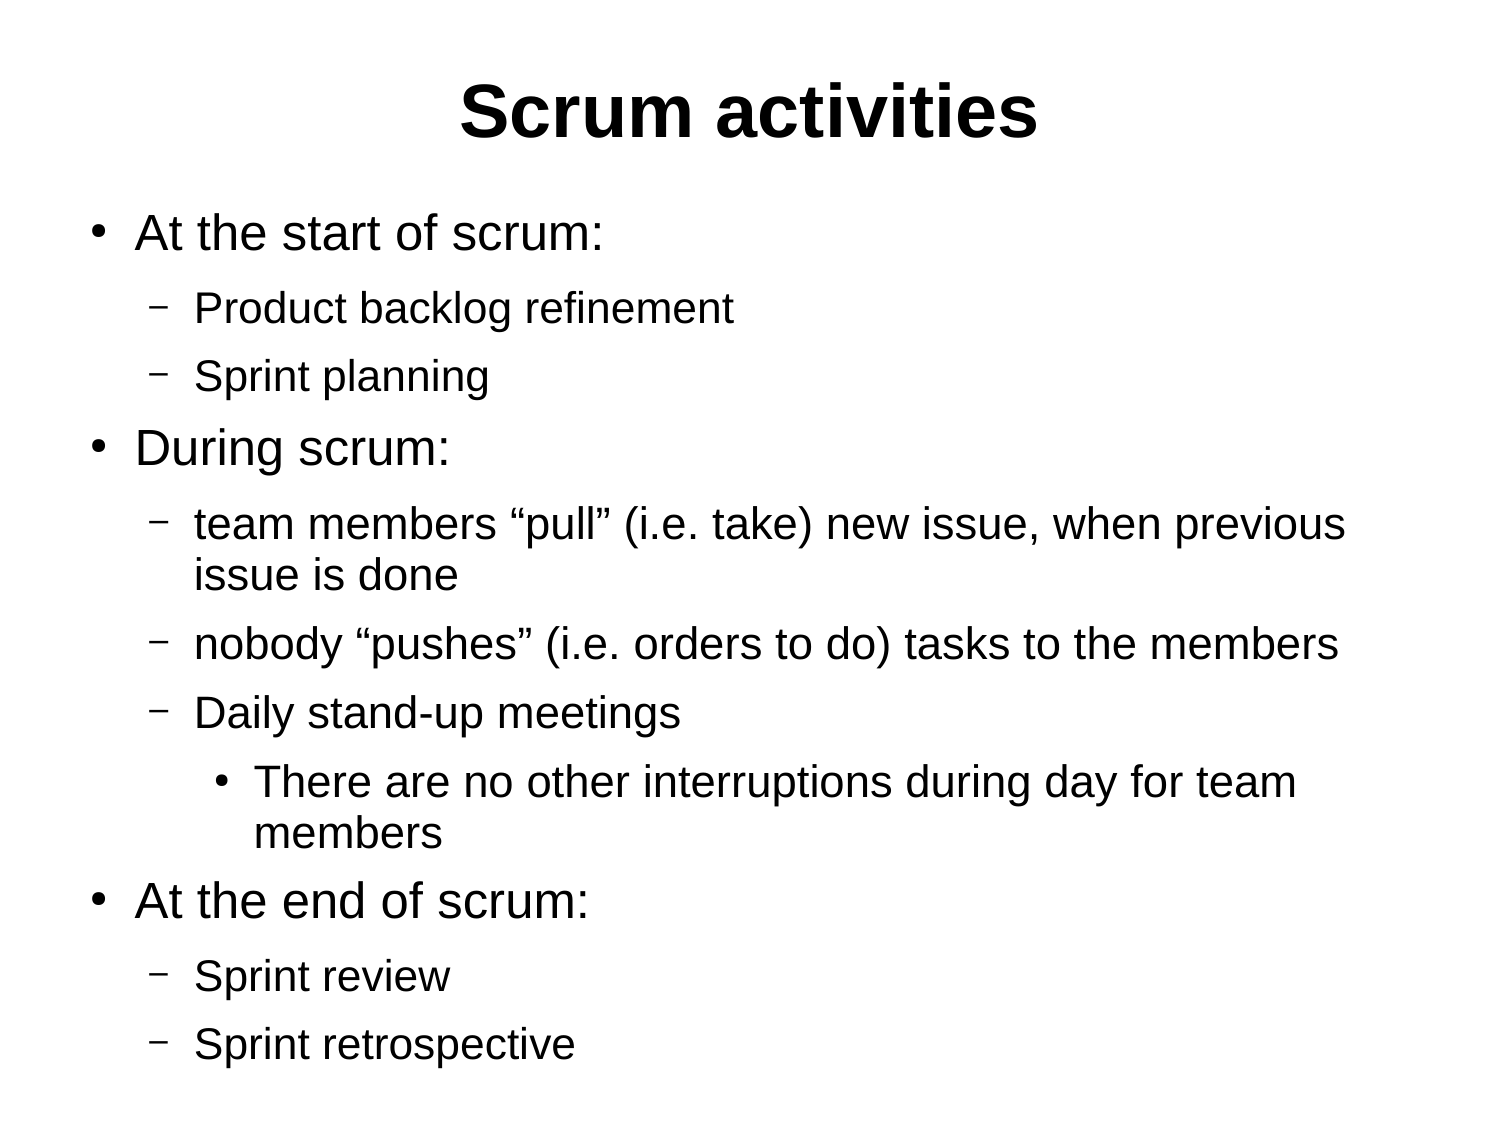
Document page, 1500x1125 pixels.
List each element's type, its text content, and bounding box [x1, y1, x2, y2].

list At the start of scrum: Product backlog refinement Sprint planning During scrum: team members “pull” (i.e. take) new issue, when previous issue is done nobody “pushes” (i.e. orders to do) tasks to the members Daily stand-up meetings There are no other interruptions during day for team members At the end of scrum: Sprint review Sprint retrospective [75, 204, 1395, 1075]
title Scrum activities [75, 44, 1425, 177]
